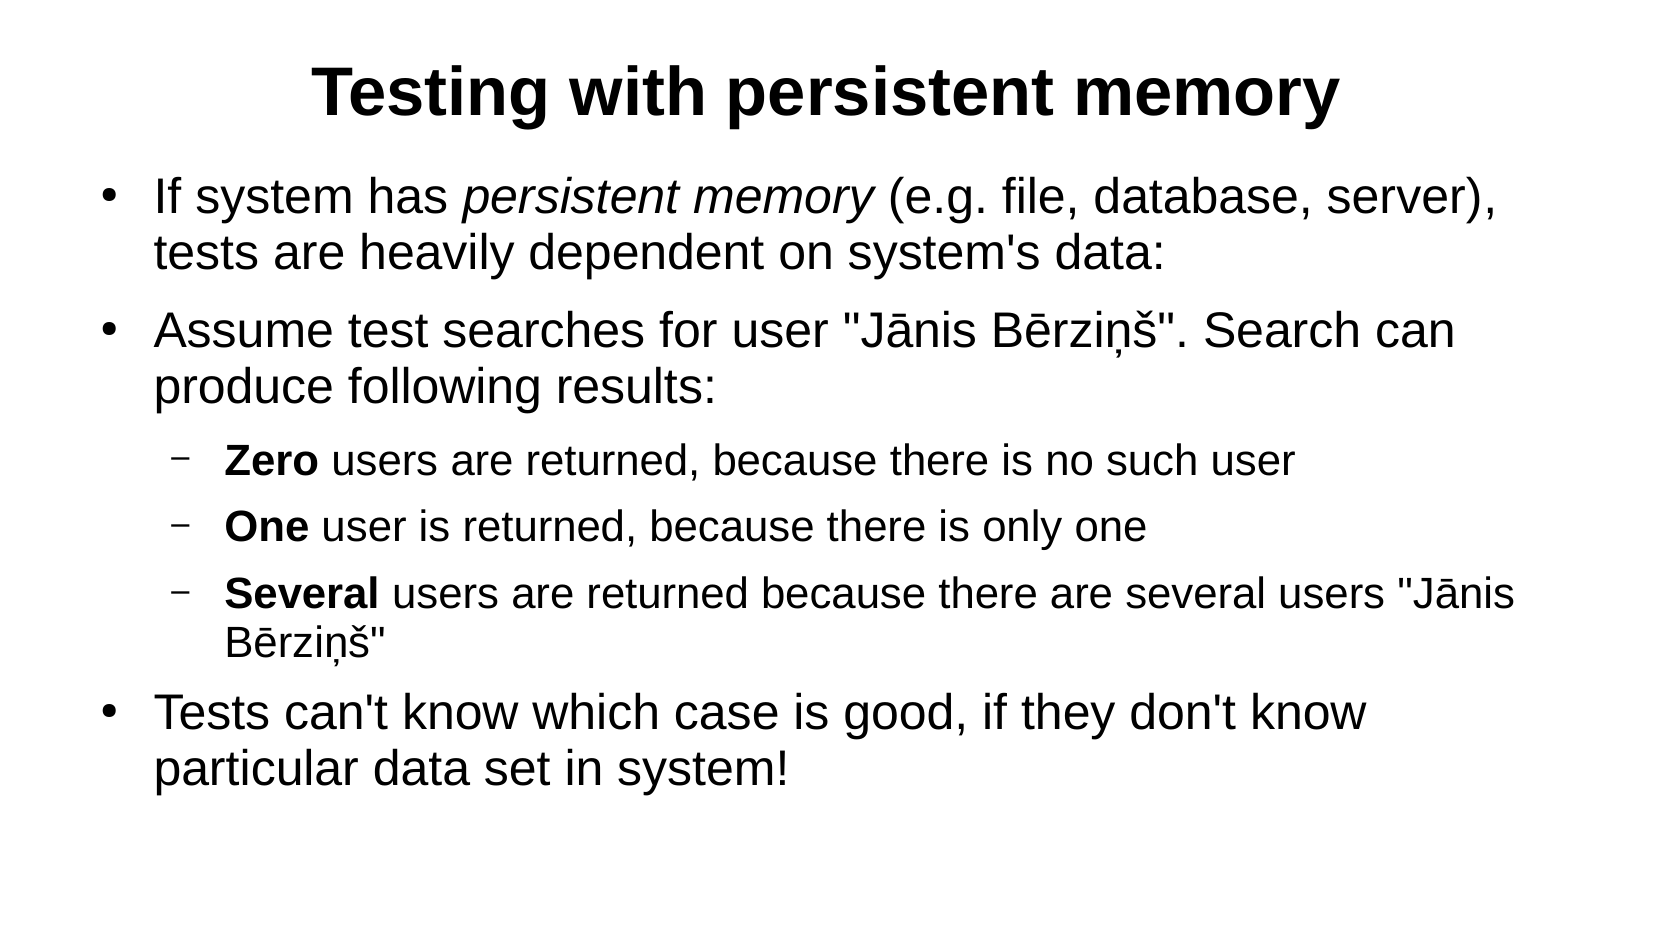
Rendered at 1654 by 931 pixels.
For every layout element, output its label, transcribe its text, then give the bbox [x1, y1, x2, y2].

title Testing with persistent memory [82, 37, 1571, 147]
list If system has persistent memory (e.g. file, database, server), tests are heavily dependent on system's data: Assume test searches for user "Jānis Bērziņš". Search can produce following results: Zero users are returned, because there is no such user One user is returned, because there is only one Several users are returned because there are several users "Jānis Bērziņš" Tests can't know which case is good, if they don't know particular data set in system! [82, 168, 1538, 889]
